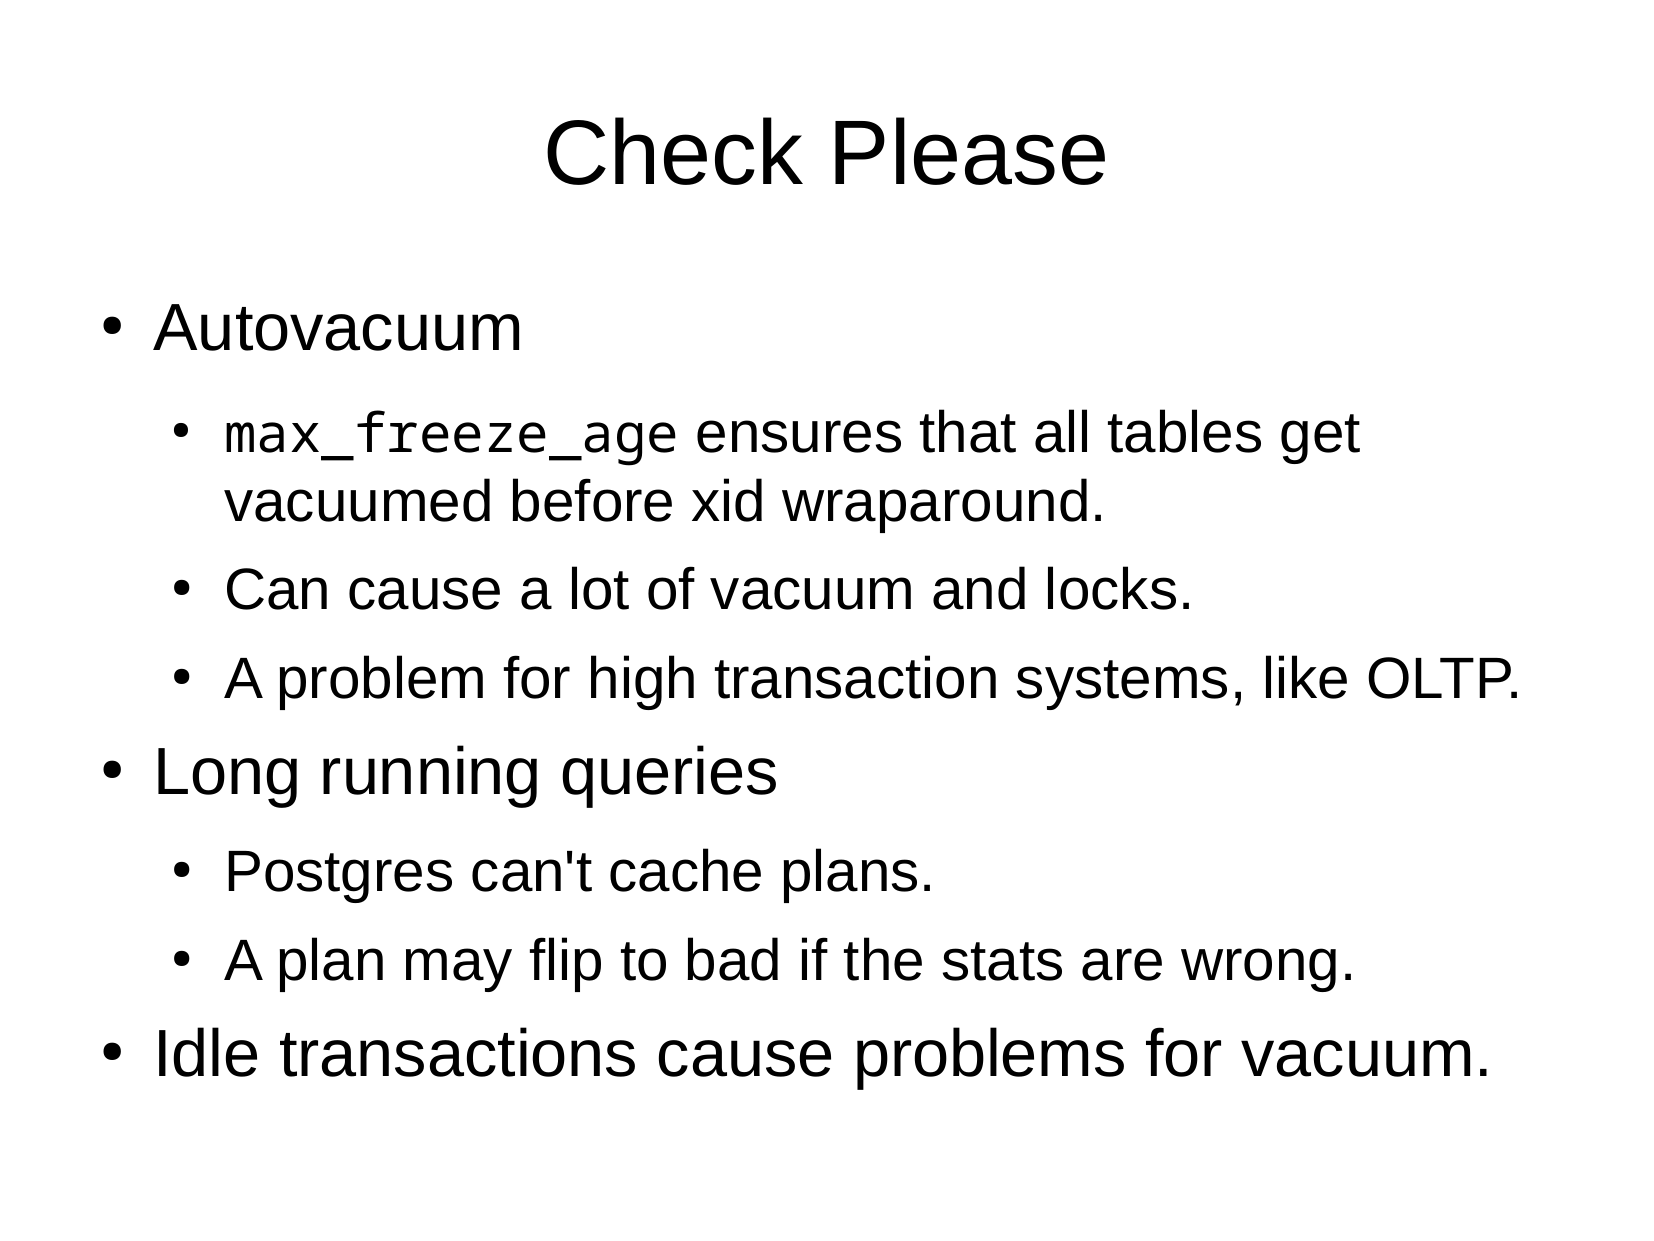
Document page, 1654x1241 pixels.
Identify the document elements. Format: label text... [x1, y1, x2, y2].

title Check Please [82, 56, 1571, 250]
list Autovacuum max_freeze_age ensures that all tables get vacuumed before xid wraparound. Can cause a lot of vacuum and locks. A problem for high transaction systems, like OLTP. Long running queries Postgres can't cache plans. A plan may flip to bad if the stats are wrong. Idle transactions cause problems for vacuum. [82, 290, 1571, 1109]
